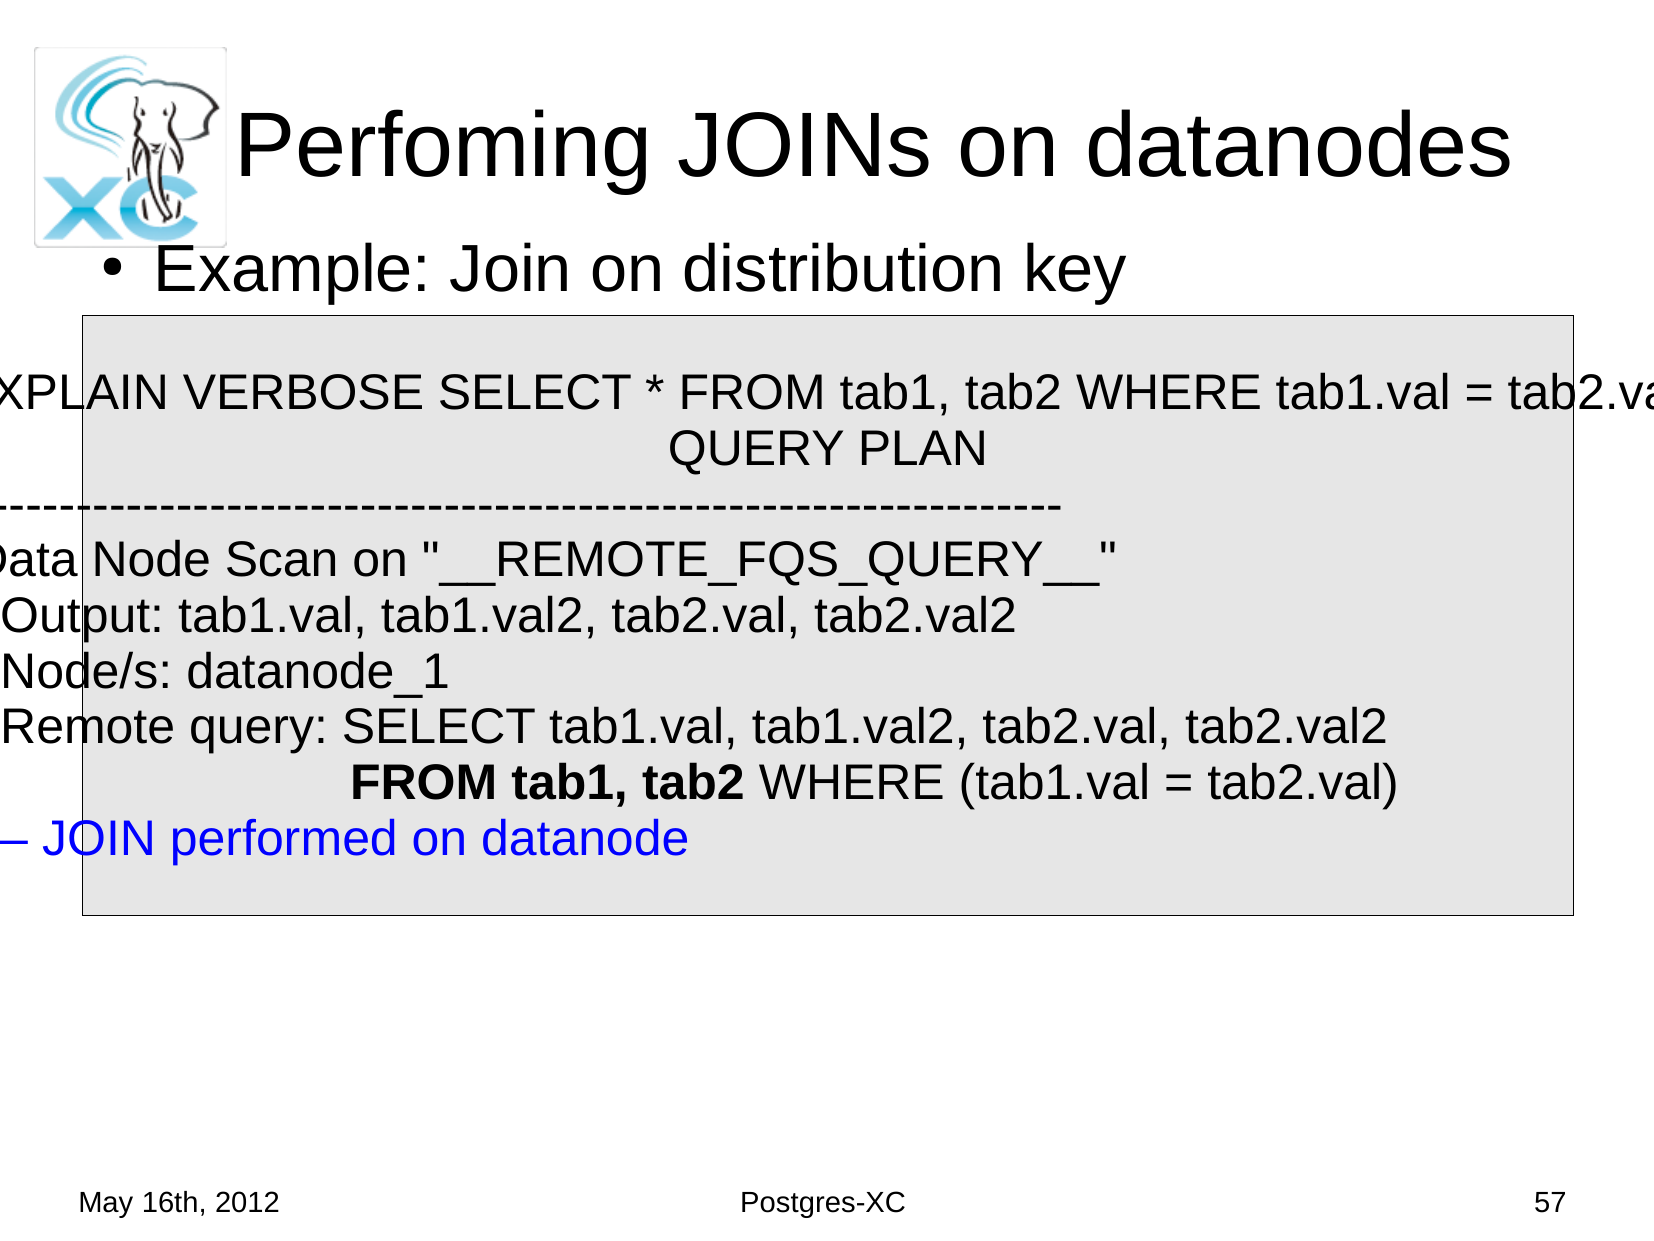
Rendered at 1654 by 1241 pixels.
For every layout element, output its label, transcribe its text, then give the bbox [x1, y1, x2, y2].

picture [34, 47, 227, 248]
text_box EXPLAIN VERBOSE SELECT * FROM tab1, tab2 WHERE tab1.val = tab2.val; QUERY PLAN ------------------------------------------------------------------ Data Node Scan on "__REMOTE_FQS_QUERY__" Output: tab1.val, tab1.val2, tab2.val, tab2.val2 Node/s: datanode_1 Remote query: SELECT tab1.val, tab1.val2, tab2.val, tab2.val2 FROM tab1, tab2 WHERE (tab1.val = tab2.val) – JOIN performed on datanode [82, 315, 1574, 916]
title Perfoming JOINs on datanodes [234, 48, 1599, 241]
list Example: Join on distribution key [82, 231, 1572, 315]
